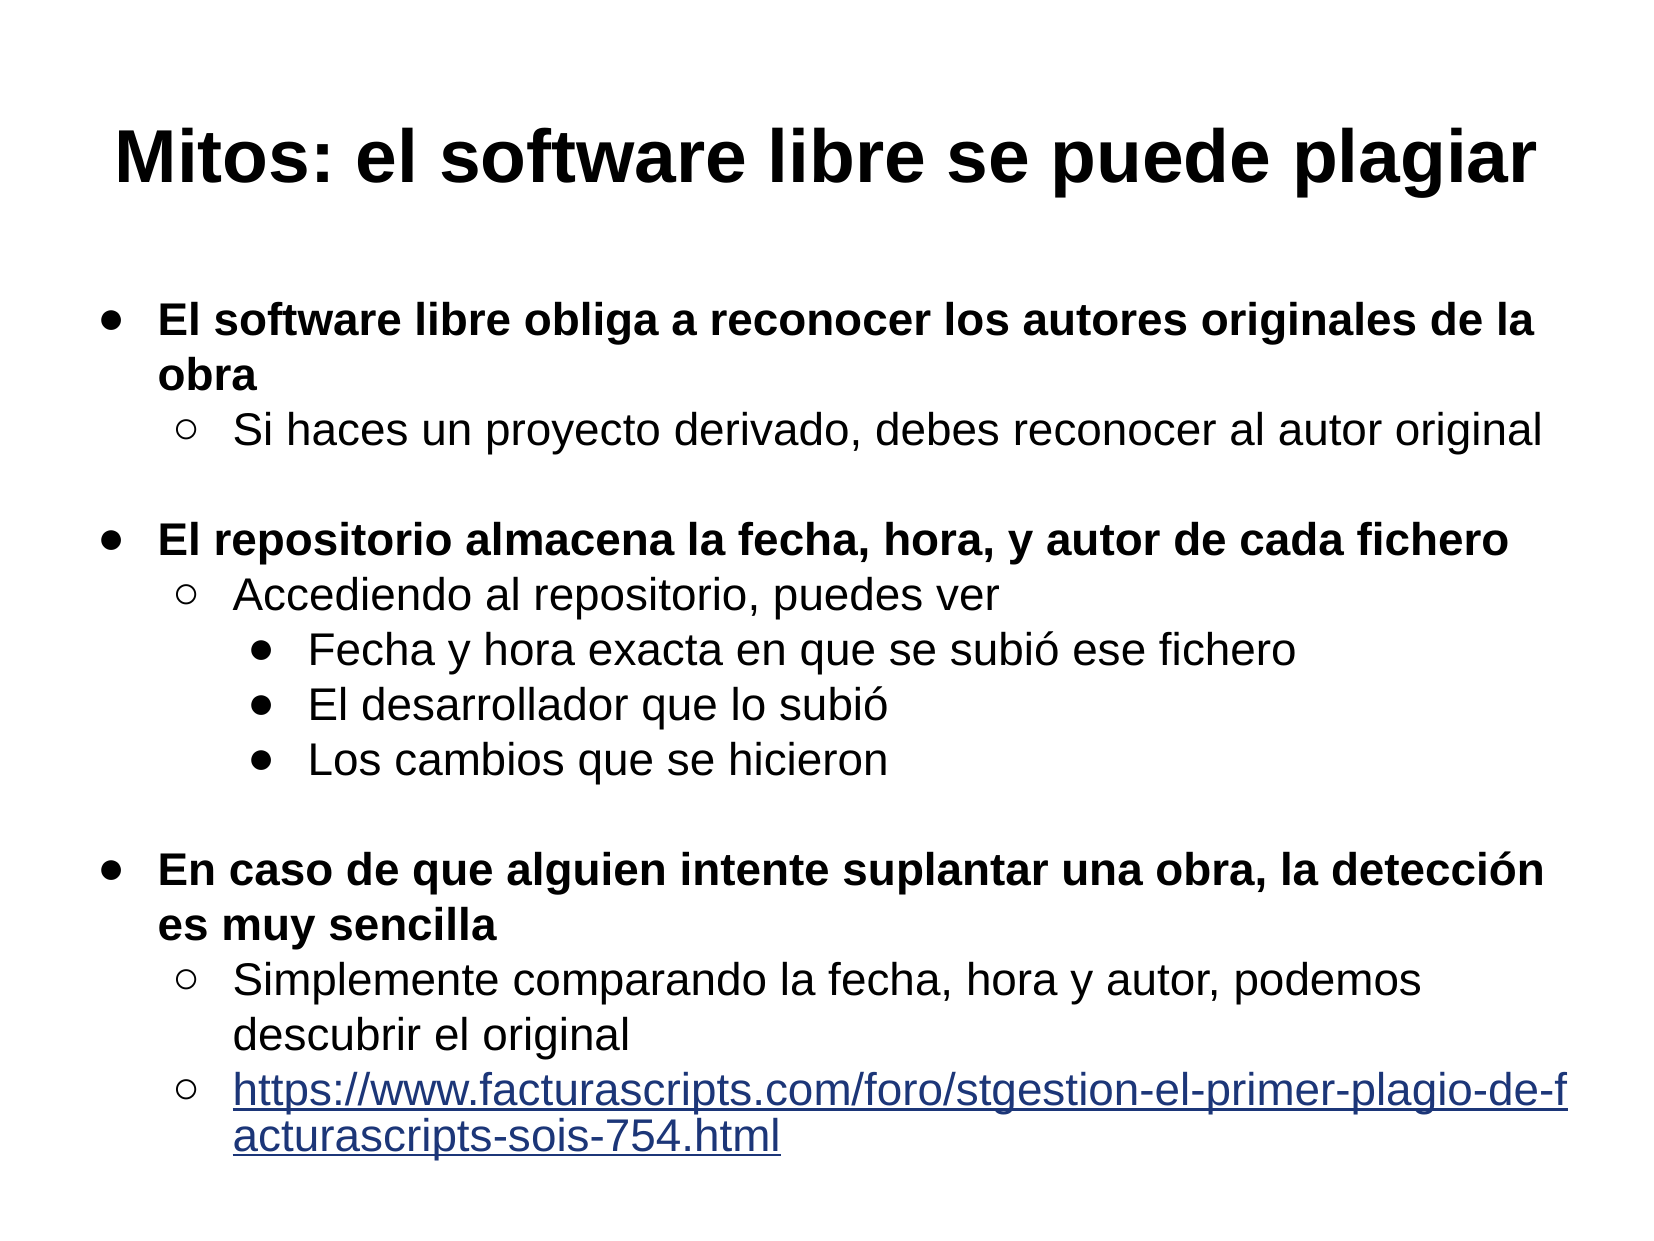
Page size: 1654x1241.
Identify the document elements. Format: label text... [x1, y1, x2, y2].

text_box Mitos: el software libre se puede plagiar [82, 49, 1571, 257]
text_box El software libre obliga a reconocer los autores originales de la obra Si haces un proyecto derivado, debes reconocer al autor original El repositorio almacena la fecha, hora, y autor de cada fichero Accediendo al repositorio, puedes ver Fecha y hora exacta en que se subió ese fichero El desarrollador que lo subió Los cambios que se hicieron En caso de que alguien intente suplantar una obra, la detección es muy sencilla Simplemente comparando la fecha, hora y autor, podemos descubrir el original https://www.facturascripts.com/foro/stgestion-el-primer-plagio-de-facturascripts-sois-754.html [82, 290, 1571, 1139]
